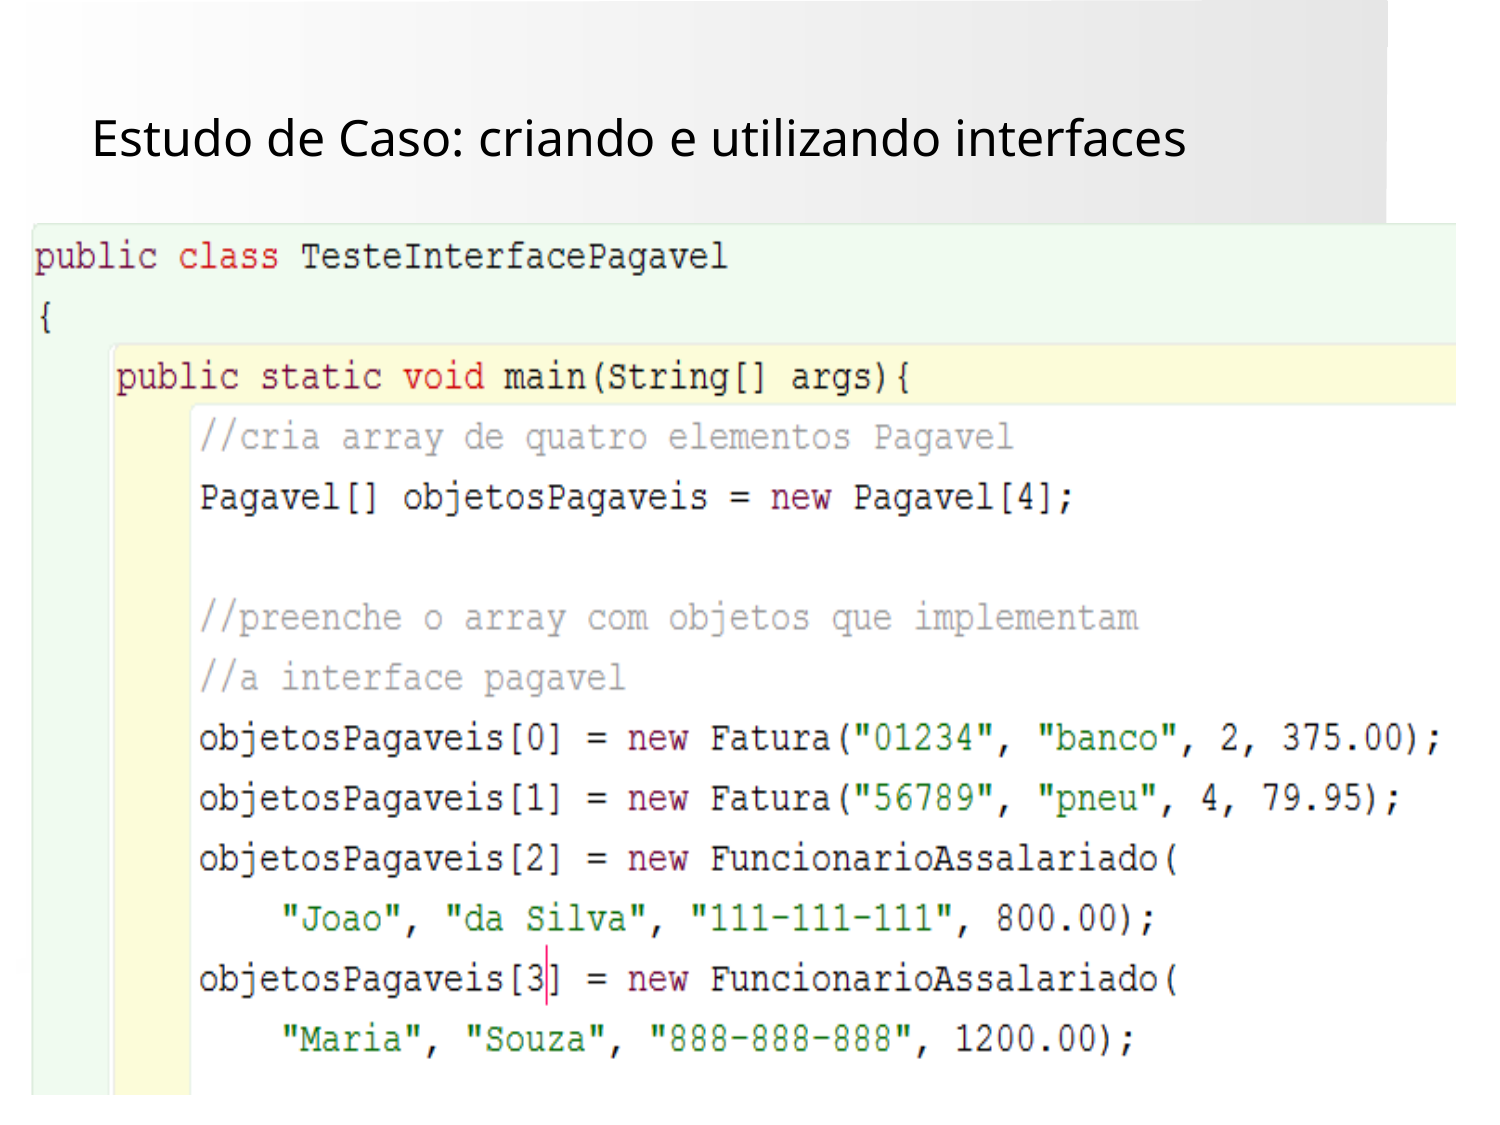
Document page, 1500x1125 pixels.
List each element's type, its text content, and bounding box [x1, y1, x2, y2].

title Estudo de Caso: criando e utilizando interfaces [76, 42, 1427, 223]
picture [30, 223, 1456, 1096]
